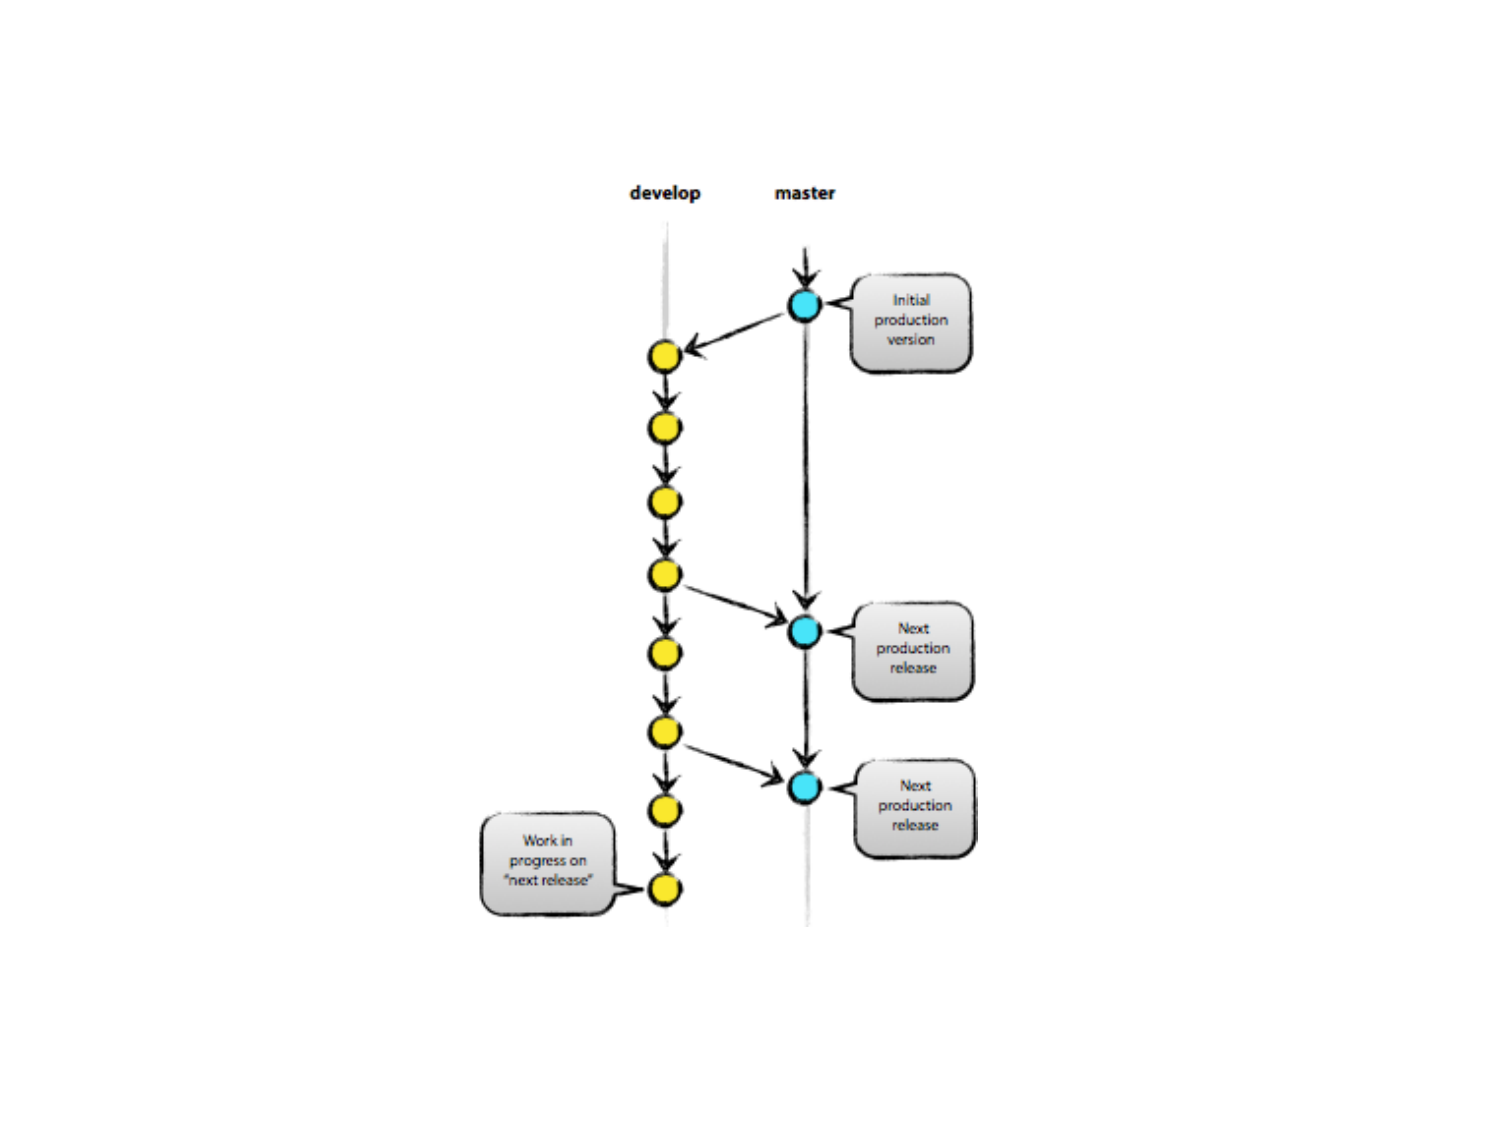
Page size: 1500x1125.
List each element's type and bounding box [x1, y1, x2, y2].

picture [478, 184, 978, 927]
title [75, 262, 1426, 1005]
